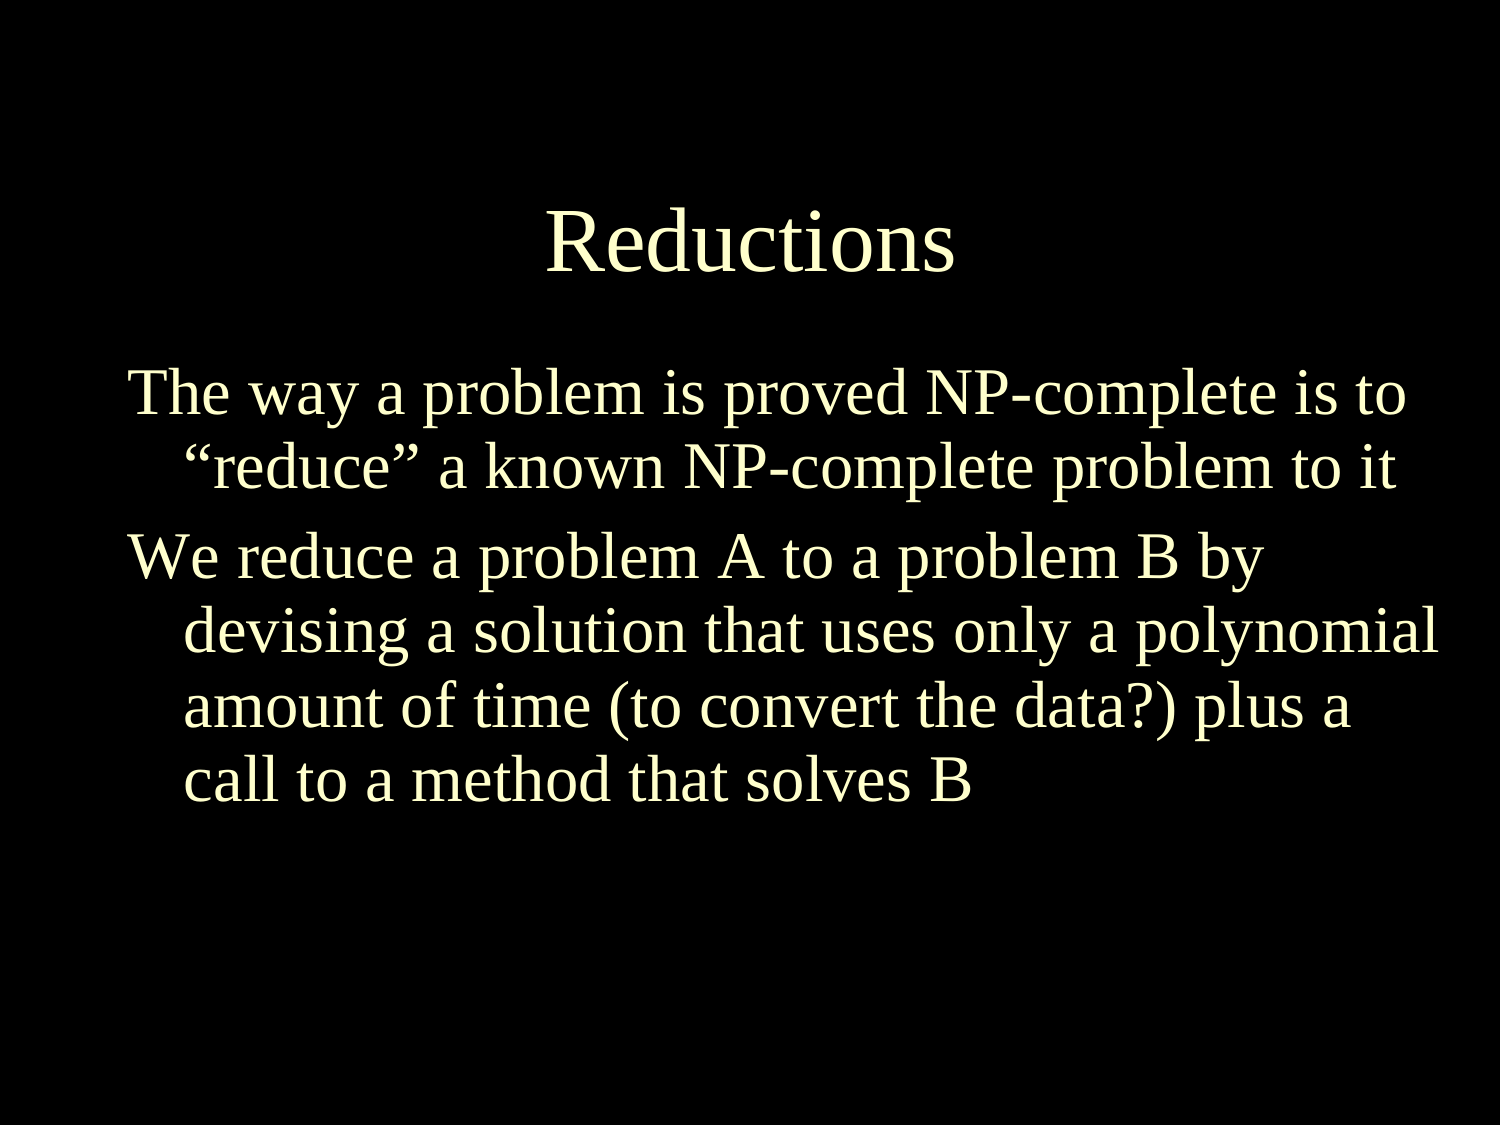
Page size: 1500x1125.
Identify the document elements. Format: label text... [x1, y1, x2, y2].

list The way a problem is proved NP-complete is to “reduce” a known NP-complete problem to it We reduce a problem A to a problem B by devising a solution that uses only a polynomial amount of time (to convert the data?) plus a call to a method that solves B [112, 347, 1482, 1026]
title Reductions [22, 145, 1480, 336]
